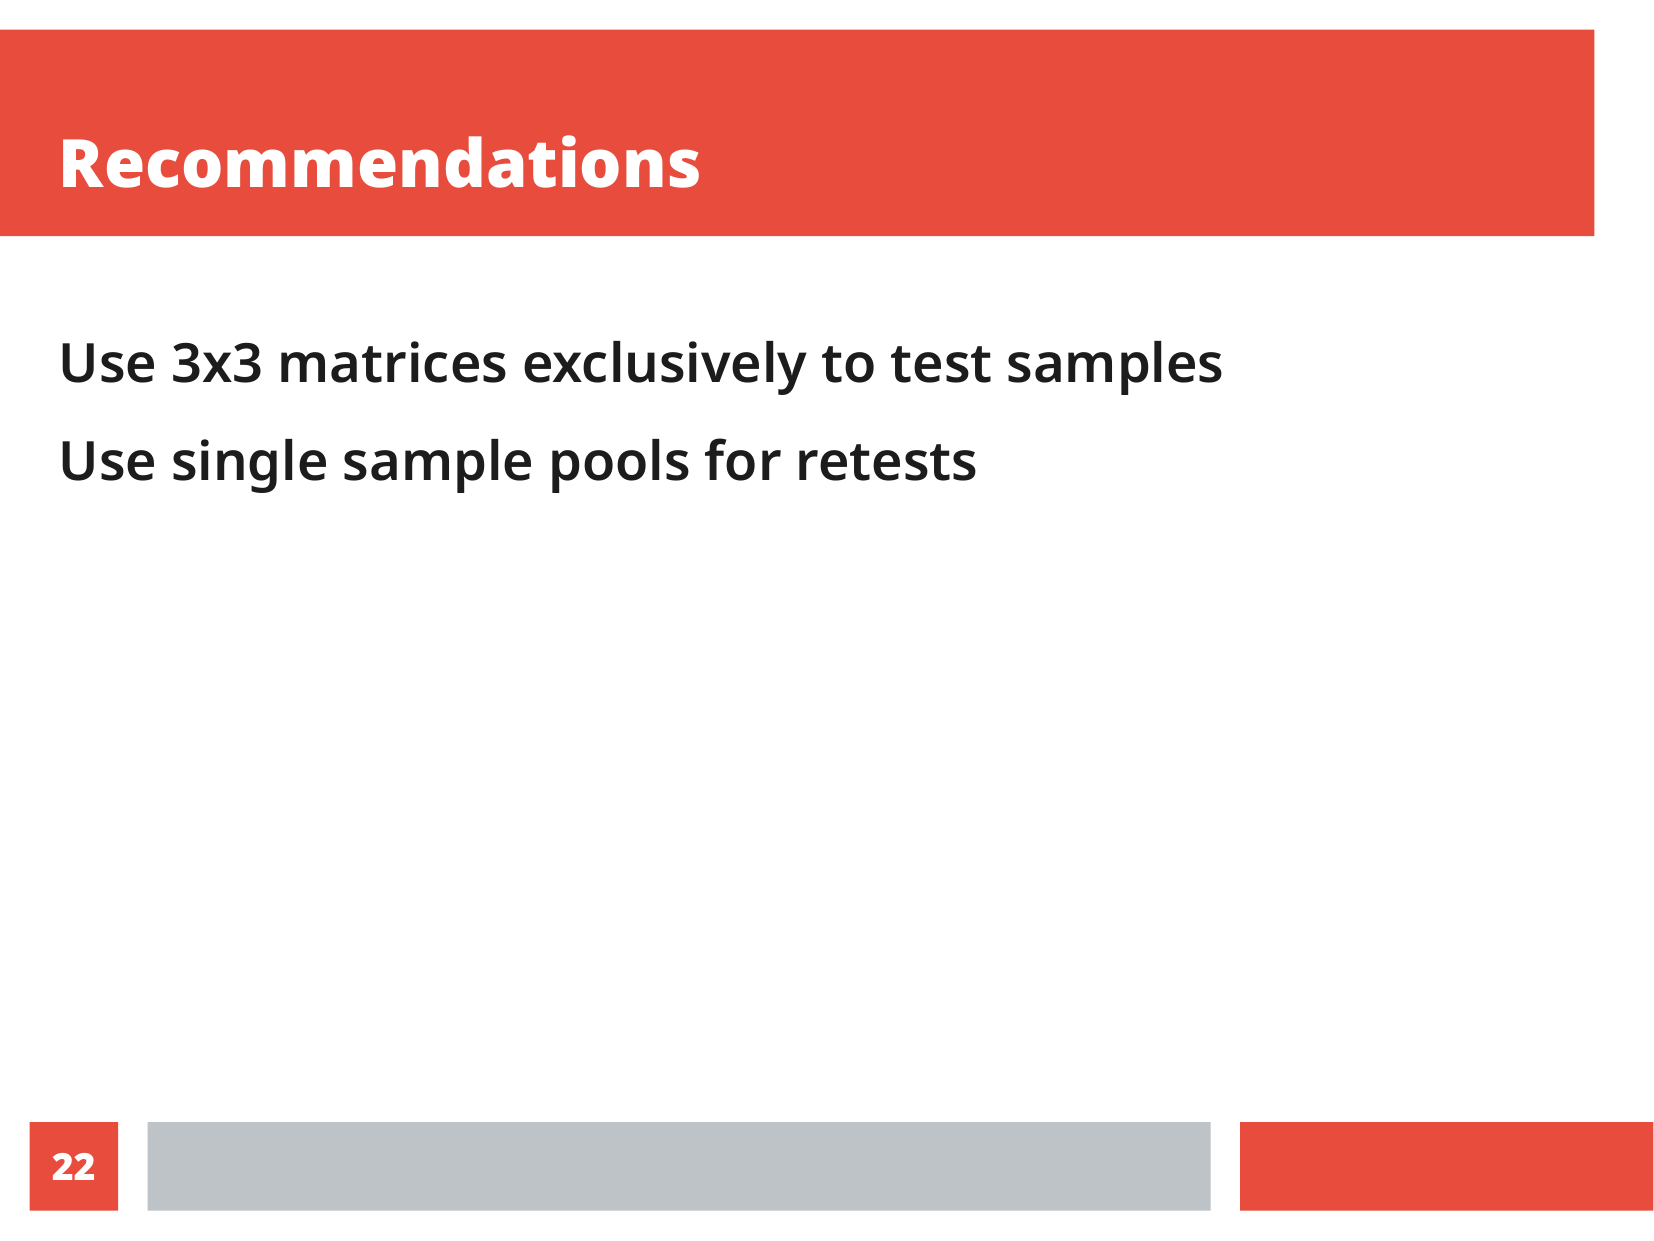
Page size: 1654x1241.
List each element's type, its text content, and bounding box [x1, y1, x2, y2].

list Use 3x3 matrices exclusively to test samples Use single sample pools for retests [59, 324, 1565, 1093]
title Recommendations [59, 59, 1595, 207]
